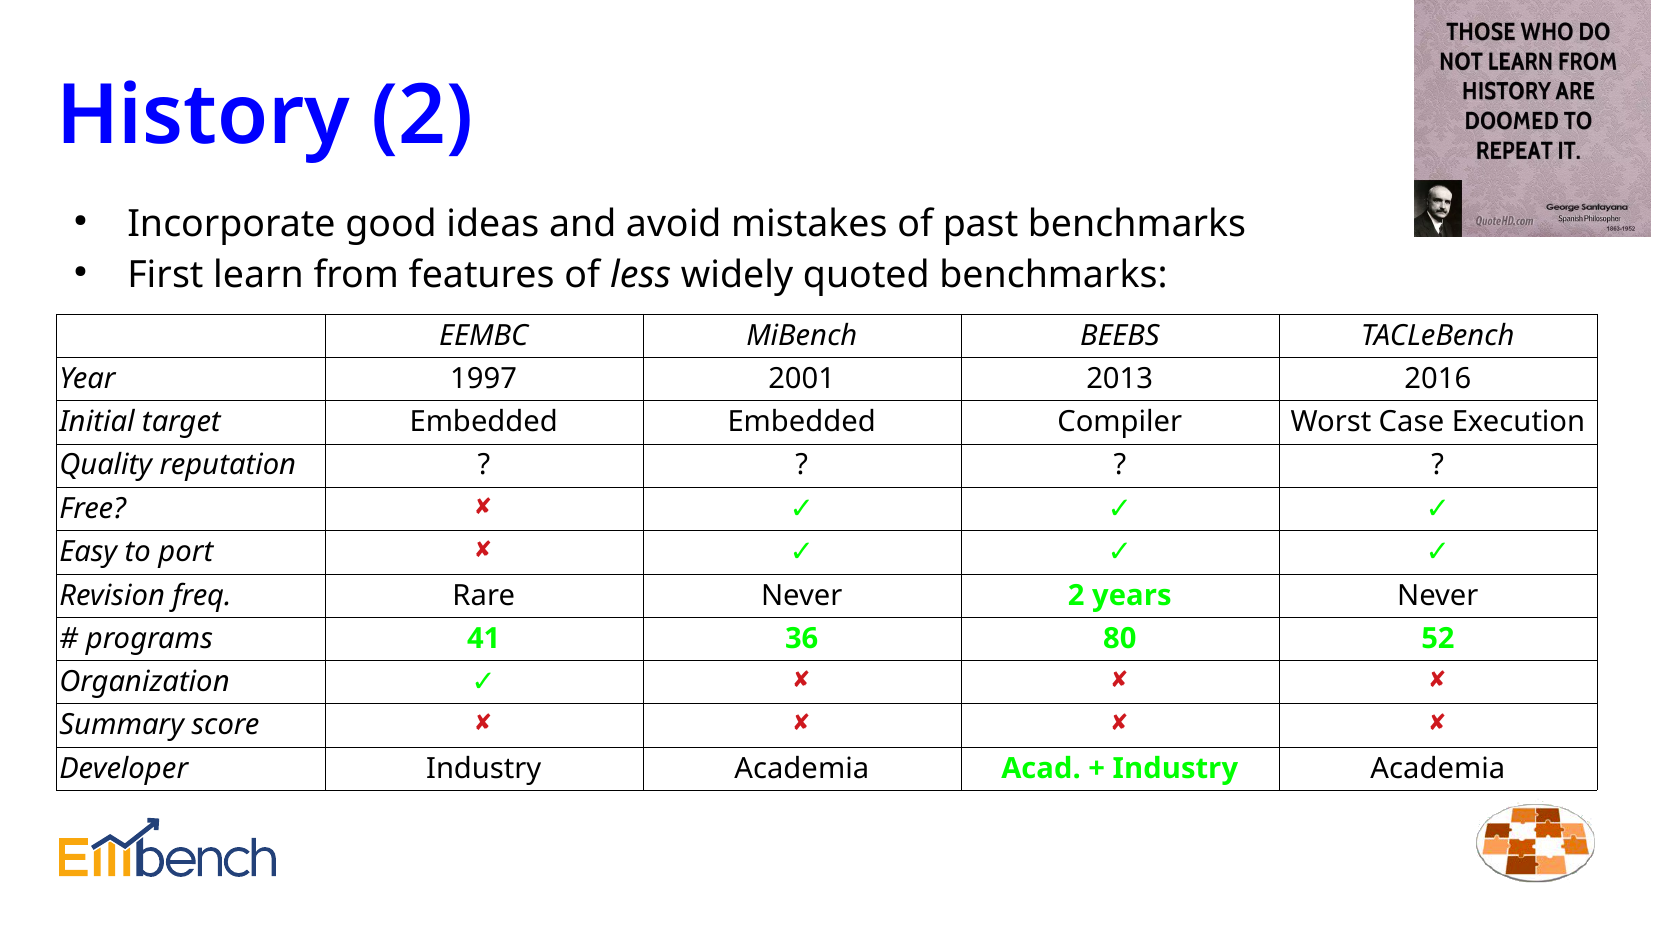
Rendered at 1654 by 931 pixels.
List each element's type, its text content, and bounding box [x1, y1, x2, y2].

table_cell 2016 [1280, 358, 1597, 400]
table_cell Compiler [962, 401, 1279, 444]
picture [1476, 798, 1595, 883]
table_cell ✓ [326, 661, 643, 703]
table_cell ? [962, 445, 1279, 487]
table_cell ? [1280, 445, 1597, 487]
table_cell  [326, 488, 643, 530]
table_cell Embedded [326, 401, 643, 444]
table_cell Industry [326, 748, 643, 790]
table_cell ? [644, 445, 961, 487]
table_cell ✓ [962, 531, 1279, 574]
list Incorporate good ideas and avoid mistakes of past benchmarks First learn from features of less widely quoted benchmarks: [56, 196, 1598, 310]
table_cell ✓ [644, 531, 961, 574]
picture [1414, 0, 1651, 237]
table_cell 36 [644, 618, 961, 660]
table_header MiBench [644, 315, 961, 357]
table_cell  [644, 704, 961, 747]
table_cell Revision freq. [57, 575, 325, 617]
table_cell Never [1280, 575, 1597, 617]
table_cell 2 years [962, 575, 1279, 617]
table_cell Academia [644, 748, 961, 790]
table_cell 80 [962, 618, 1279, 660]
table_cell # programs [57, 618, 325, 660]
table_cell ✓ [1280, 488, 1597, 530]
table_cell 1997 [326, 358, 643, 400]
table_cell Worst Case Execution [1280, 401, 1597, 444]
table_cell Rare [326, 575, 643, 617]
table_cell  [962, 661, 1279, 703]
table_cell  [1280, 661, 1597, 703]
table_header [57, 315, 325, 357]
table_cell ✓ [1280, 531, 1597, 574]
table_cell Organization [57, 661, 325, 703]
table_cell Free? [57, 488, 325, 530]
table_cell 2001 [644, 358, 961, 400]
table_cell ✓ [962, 488, 1279, 530]
table_cell Quality reputation [57, 445, 325, 487]
title History (2) [56, 49, 1414, 173]
table_cell  [1280, 704, 1597, 747]
table_cell  [644, 661, 961, 703]
table_cell Developer [57, 748, 325, 790]
table_cell  [326, 531, 643, 574]
table_cell Embedded [644, 401, 961, 444]
table_header BEEBS [962, 315, 1279, 357]
table_cell Year [57, 358, 325, 400]
table_cell  [326, 704, 643, 747]
table_cell Easy to port [57, 531, 325, 574]
table_cell Never [644, 575, 961, 617]
table_header TACLeBench [1280, 315, 1597, 357]
table_cell 41 [326, 618, 643, 660]
table_header EEMBC [326, 315, 643, 357]
table_cell Summary score [57, 704, 325, 747]
table_cell Initial target [57, 401, 325, 444]
table_cell Acad. + Industry [962, 748, 1279, 790]
table_cell Academia [1280, 748, 1597, 790]
table_cell 2013 [962, 358, 1279, 400]
table_cell 52 [1280, 618, 1597, 660]
table_cell ✓ [644, 488, 961, 530]
table_cell  [962, 704, 1279, 747]
table_cell ? [326, 445, 643, 487]
